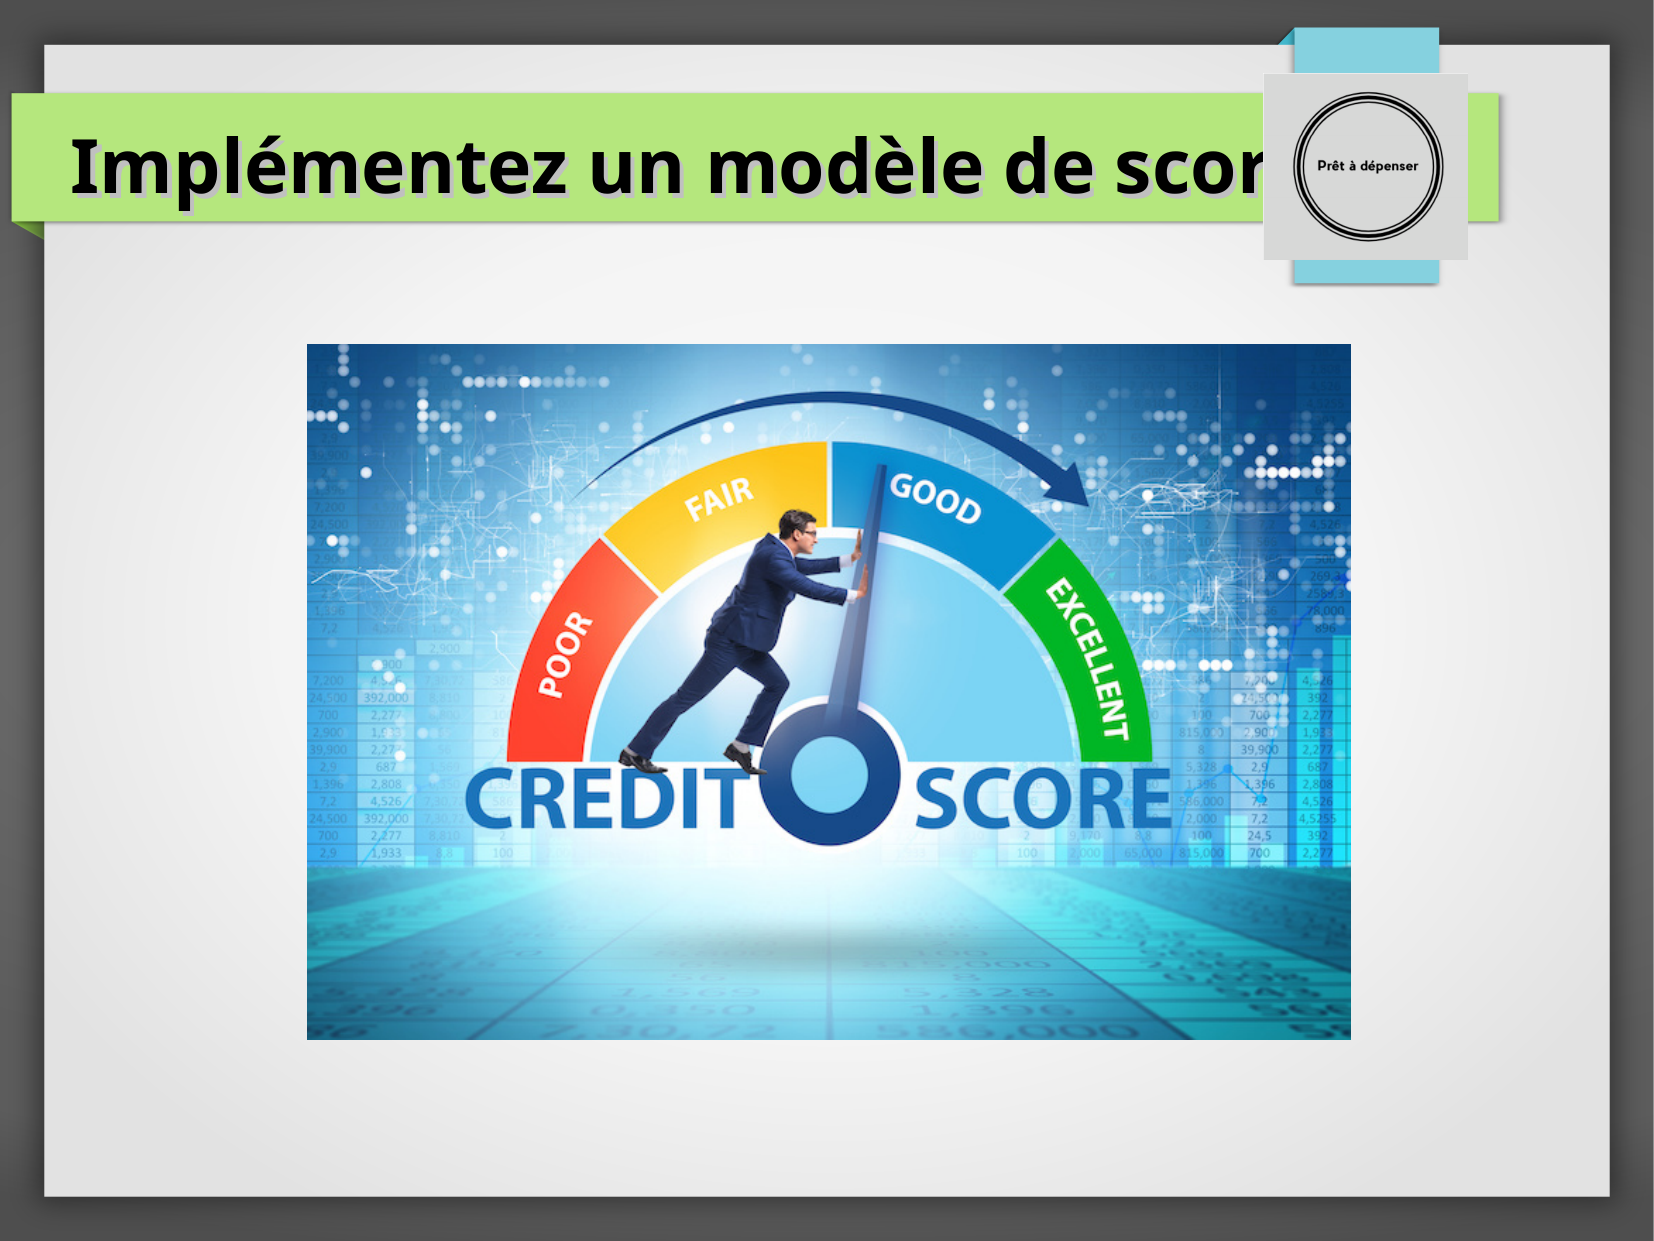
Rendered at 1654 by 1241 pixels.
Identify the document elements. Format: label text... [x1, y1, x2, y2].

picture [0, 0, 1654, 1241]
title Implémentez un modèle de scoring [70, 81, 1263, 249]
